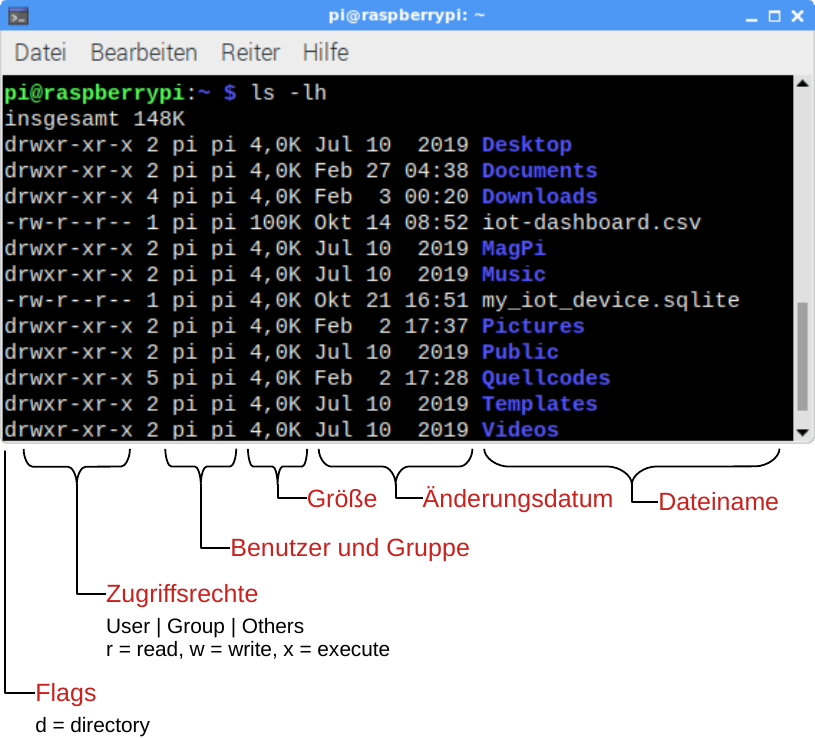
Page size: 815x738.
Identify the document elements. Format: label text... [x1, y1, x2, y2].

text_box User | Group | Others r = read, w = write, x = execute [106, 614, 461, 662]
text_box Dateiname [658, 484, 804, 520]
text_box Größe [306, 484, 378, 513]
text_box d = directory [35, 713, 154, 737]
text_box Änderungsdatum [422, 484, 615, 513]
picture [0, 0, 815, 444]
text_box Benutzer und Gruppe [230, 531, 514, 564]
text_box Zugriffsrechte [106, 580, 260, 609]
text_box Flags [35, 679, 189, 708]
